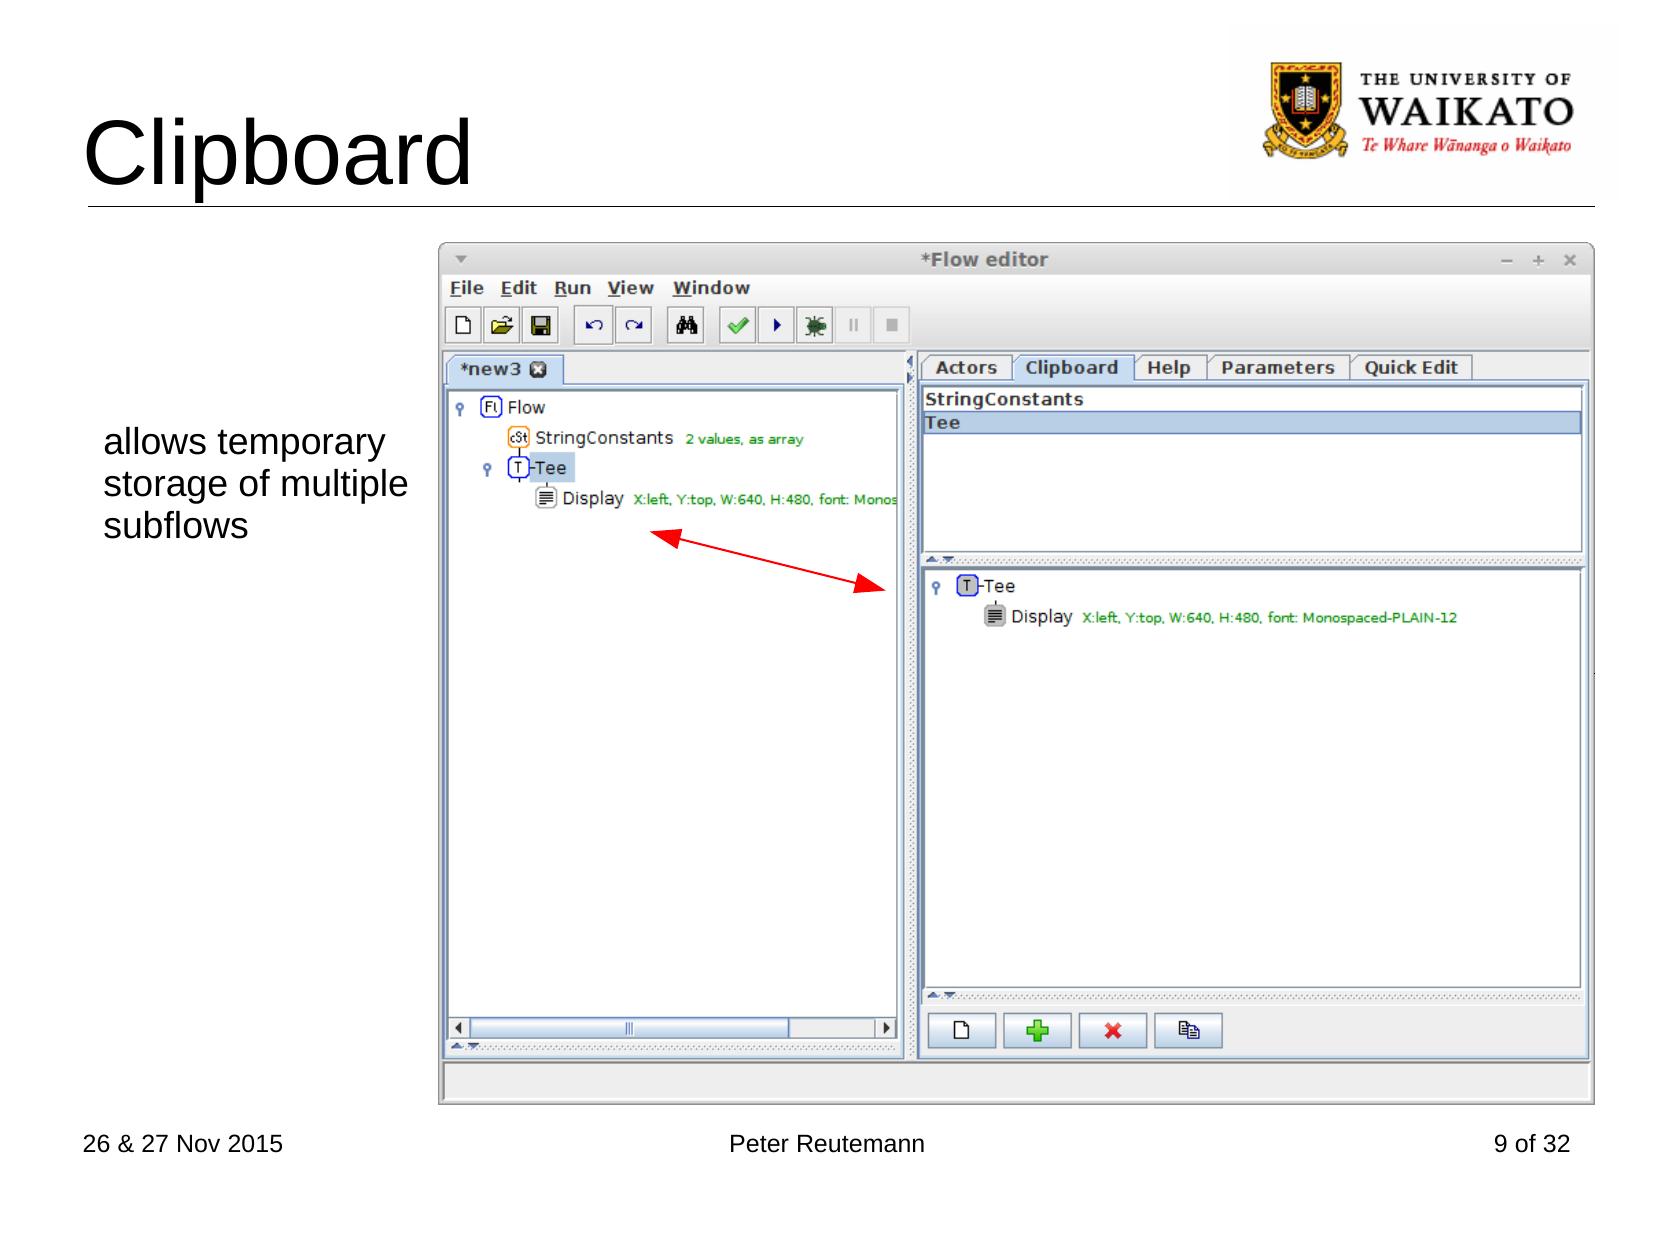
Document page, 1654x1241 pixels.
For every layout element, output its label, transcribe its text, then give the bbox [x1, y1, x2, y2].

text_box allows temporary storage of multiple subflows [88, 413, 424, 555]
picture [438, 242, 1595, 1105]
title Clipboard [82, 49, 1571, 257]
picture [1228, 24, 1619, 201]
